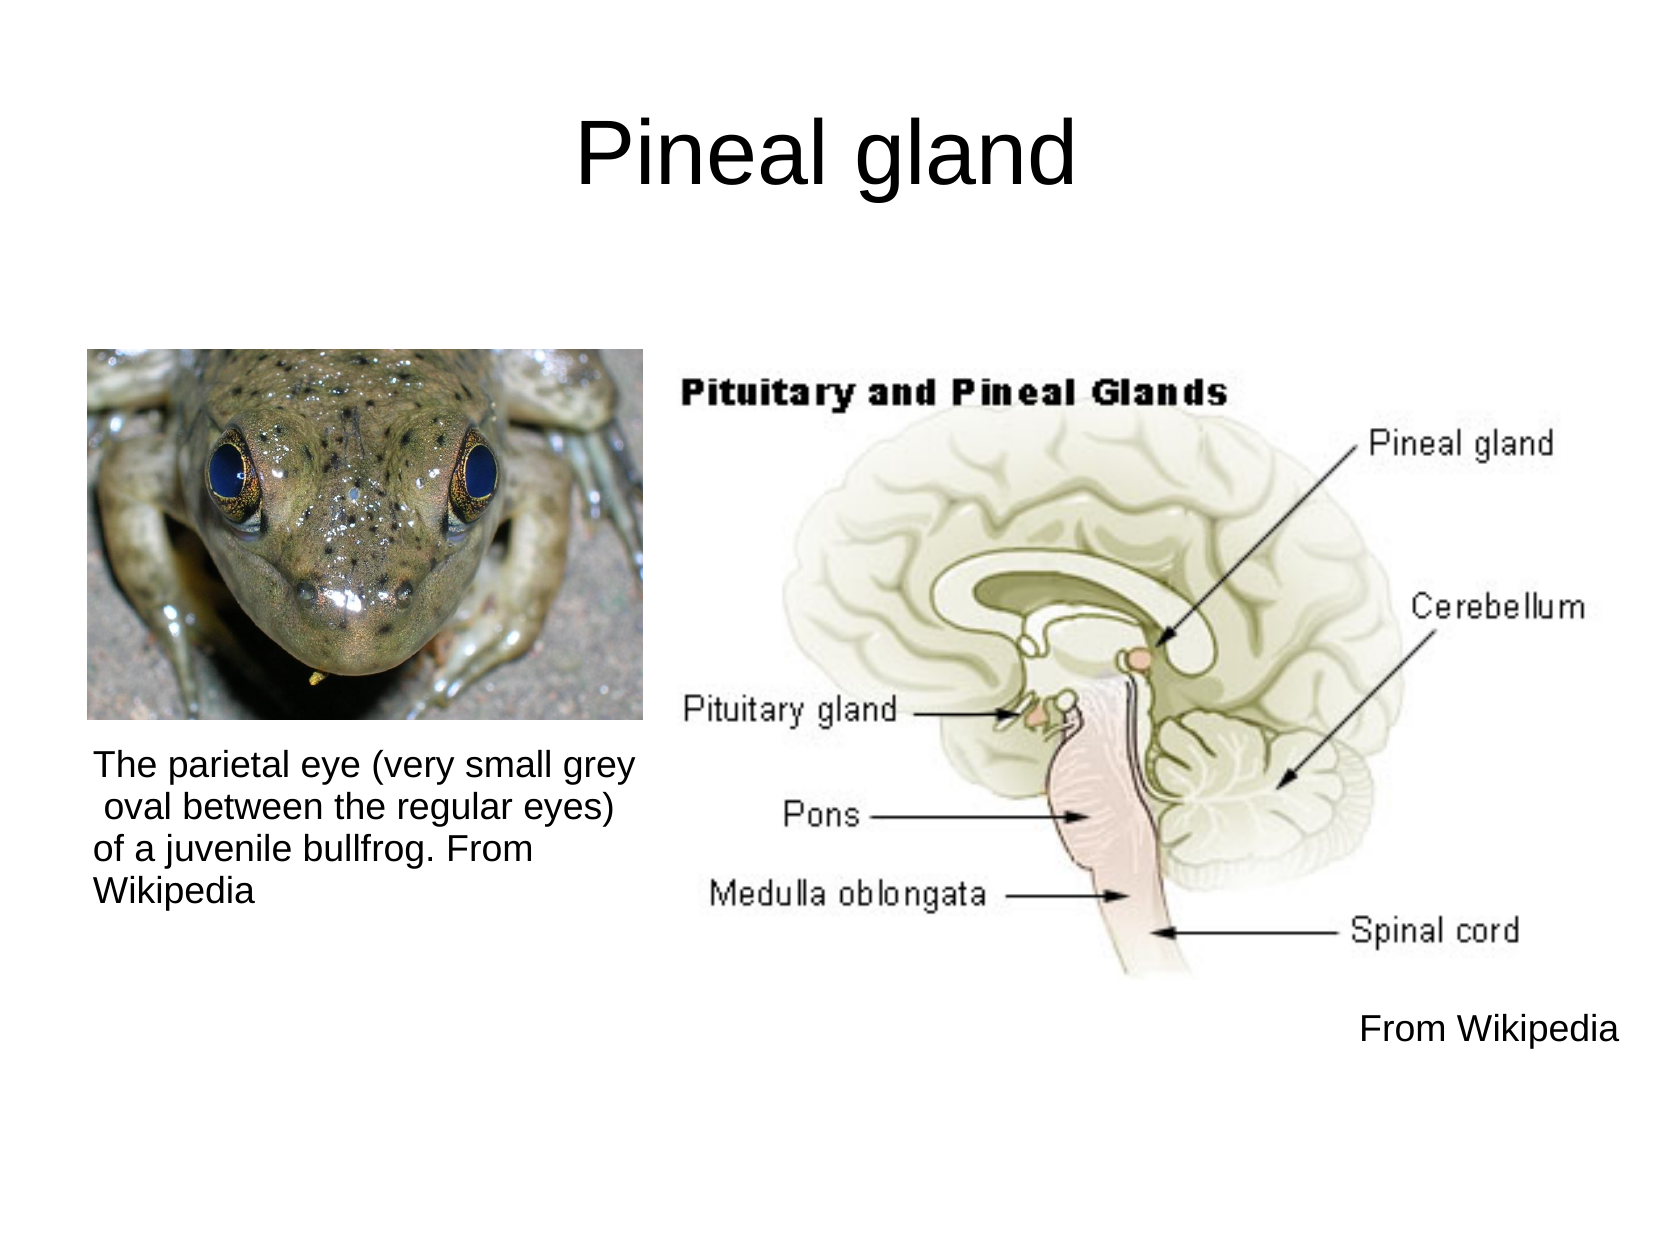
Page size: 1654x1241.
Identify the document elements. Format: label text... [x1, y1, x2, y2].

text_box From Wikipedia [1344, 1000, 1634, 1057]
picture [647, 348, 1645, 1030]
picture [87, 349, 643, 720]
text_box The parietal eye (very small grey oval between the regular eyes) of a juvenile bullfrog. From Wikipedia [78, 735, 647, 919]
title Pineal gland [82, 49, 1571, 257]
